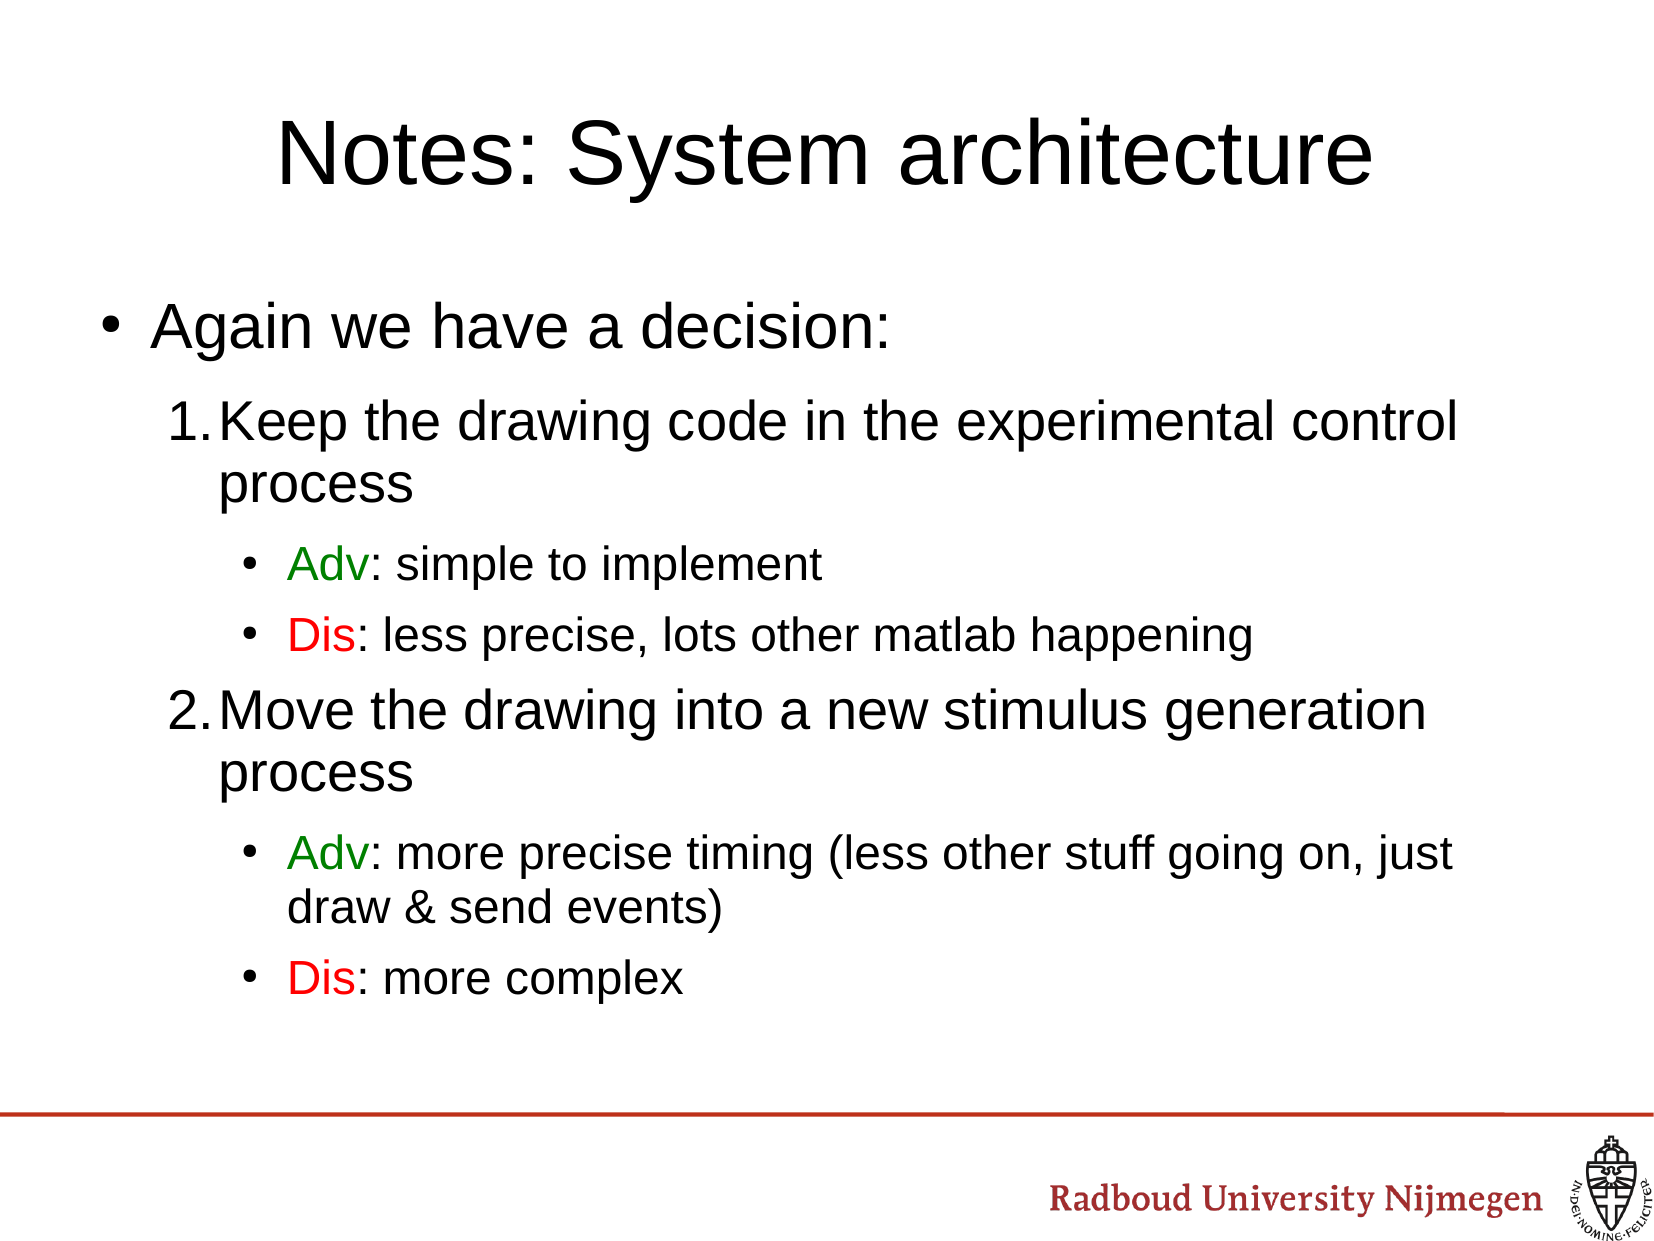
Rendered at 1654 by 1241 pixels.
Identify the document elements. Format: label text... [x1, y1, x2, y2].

title Notes: System architecture [82, 49, 1571, 257]
picture [1050, 1134, 1654, 1241]
list Again we have a decision: Keep the drawing code in the experimental control process Adv: simple to implement Dis: less precise, lots other matlab happening Move the drawing into a new stimulus generation process Adv: more precise timing (less other stuff going on, just draw & send events) Dis: more complex [82, 290, 1571, 1010]
